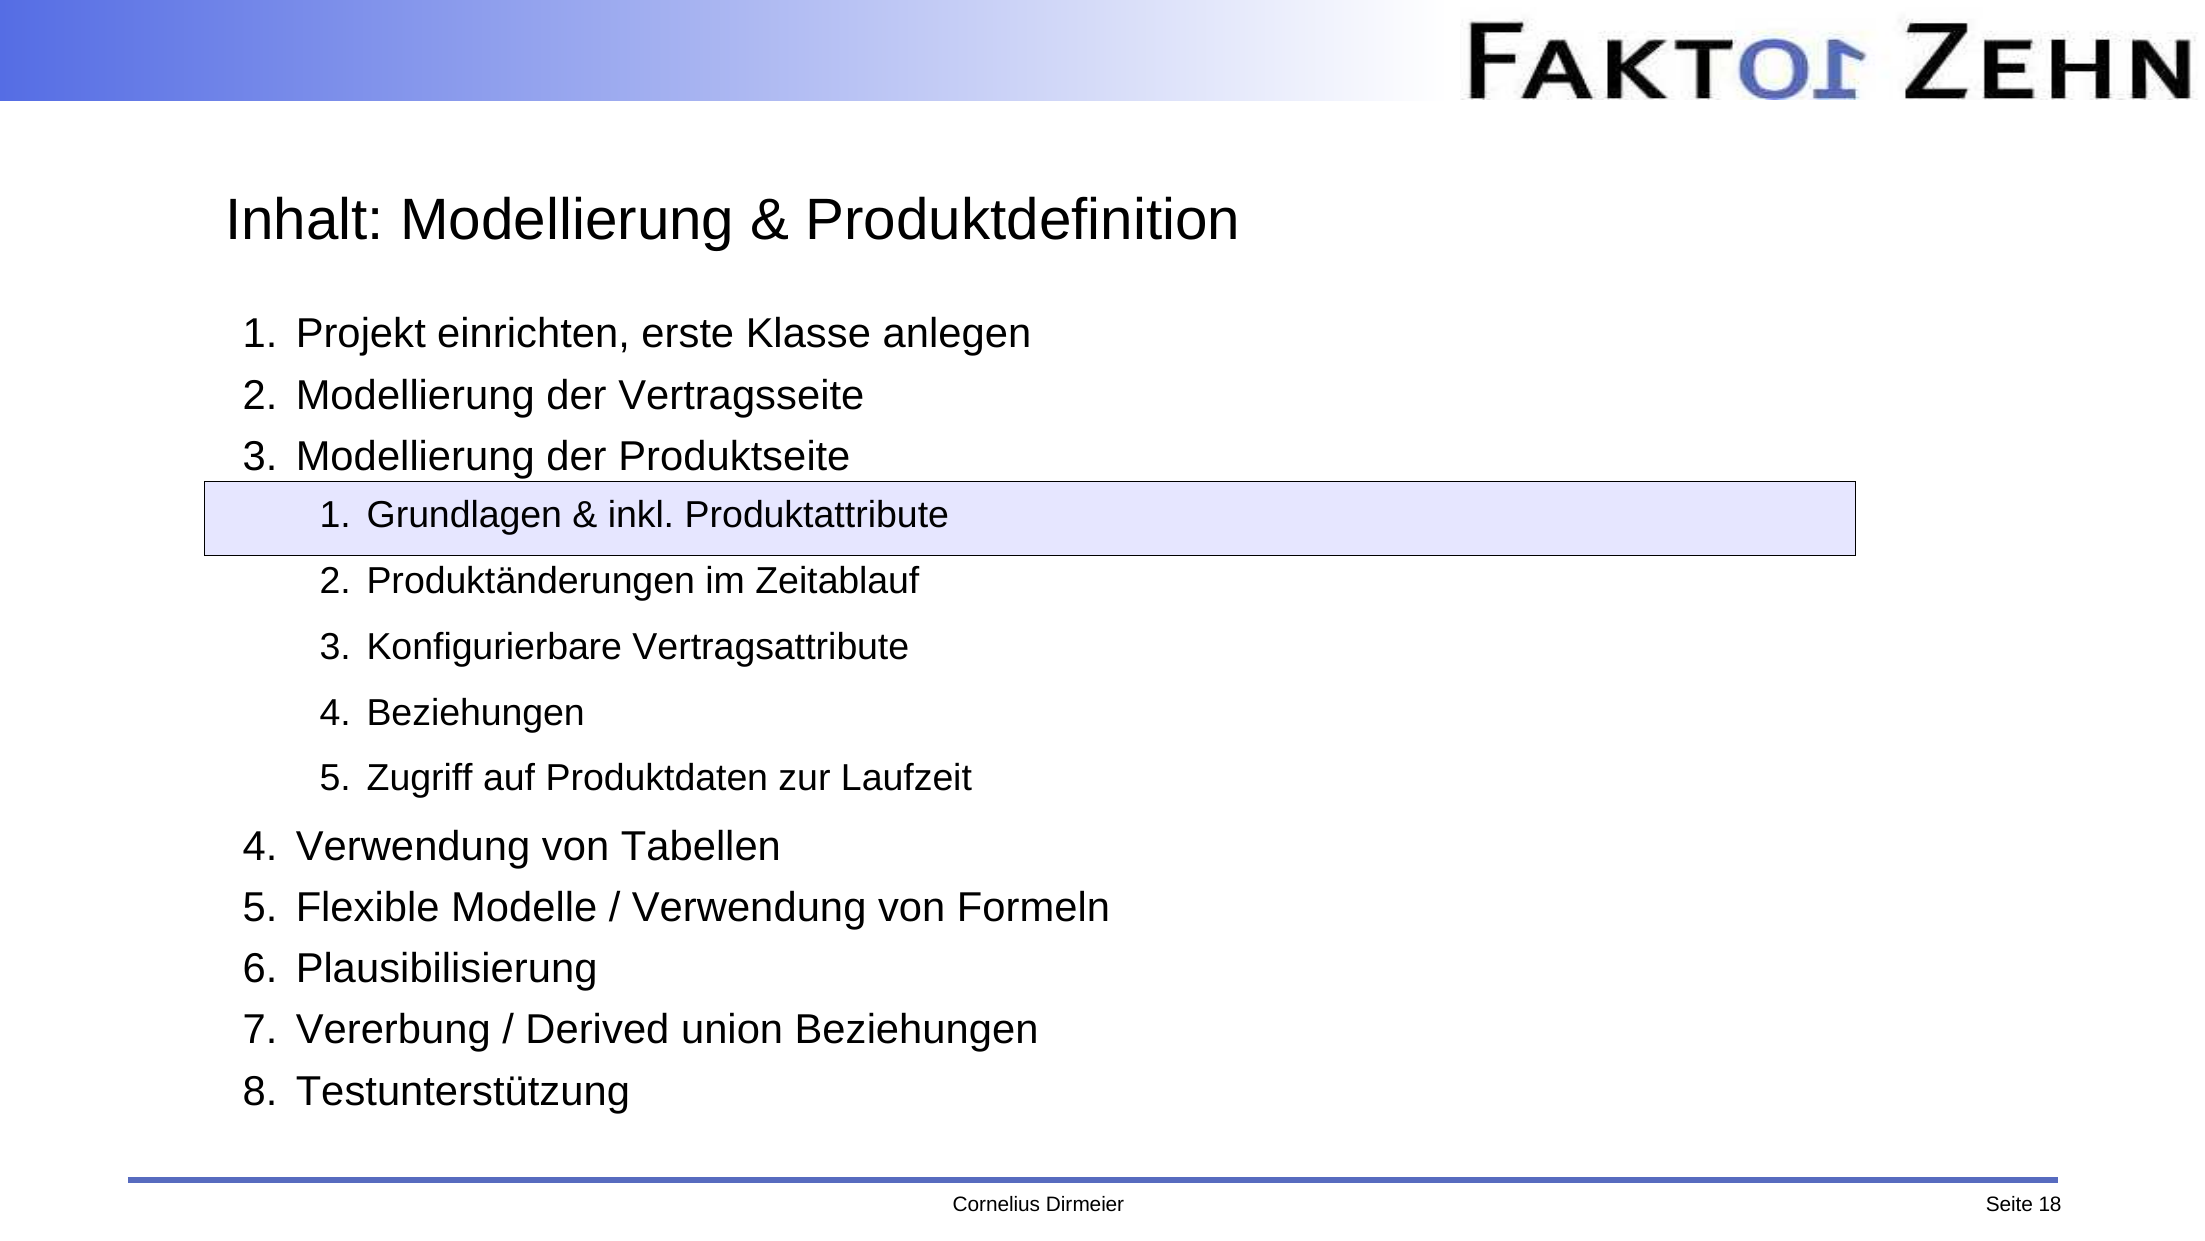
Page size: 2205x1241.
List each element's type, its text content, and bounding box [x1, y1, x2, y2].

text_box [204, 481, 225, 556]
picture [1460, 7, 2202, 100]
title Inhalt: Modellierung & Produktdefinition [225, 142, 1981, 296]
list Projekt einrichten, erste Klasse anlegen Modellierung der Vertragsseite Modellierung der Produktseite Grundlagen & inkl. Produktattribute Produktänderungen im Zeitablauf Konfigurierbare Vertragsattribute Beziehungen Zugriff auf Produktdaten zur Laufzeit Verwendung von Tabellen Flexible Modelle / Verwendung von Formeln Plausibilisierung Vererbung / Derived union Beziehungen Testunterstützung [225, 310, 1981, 1115]
